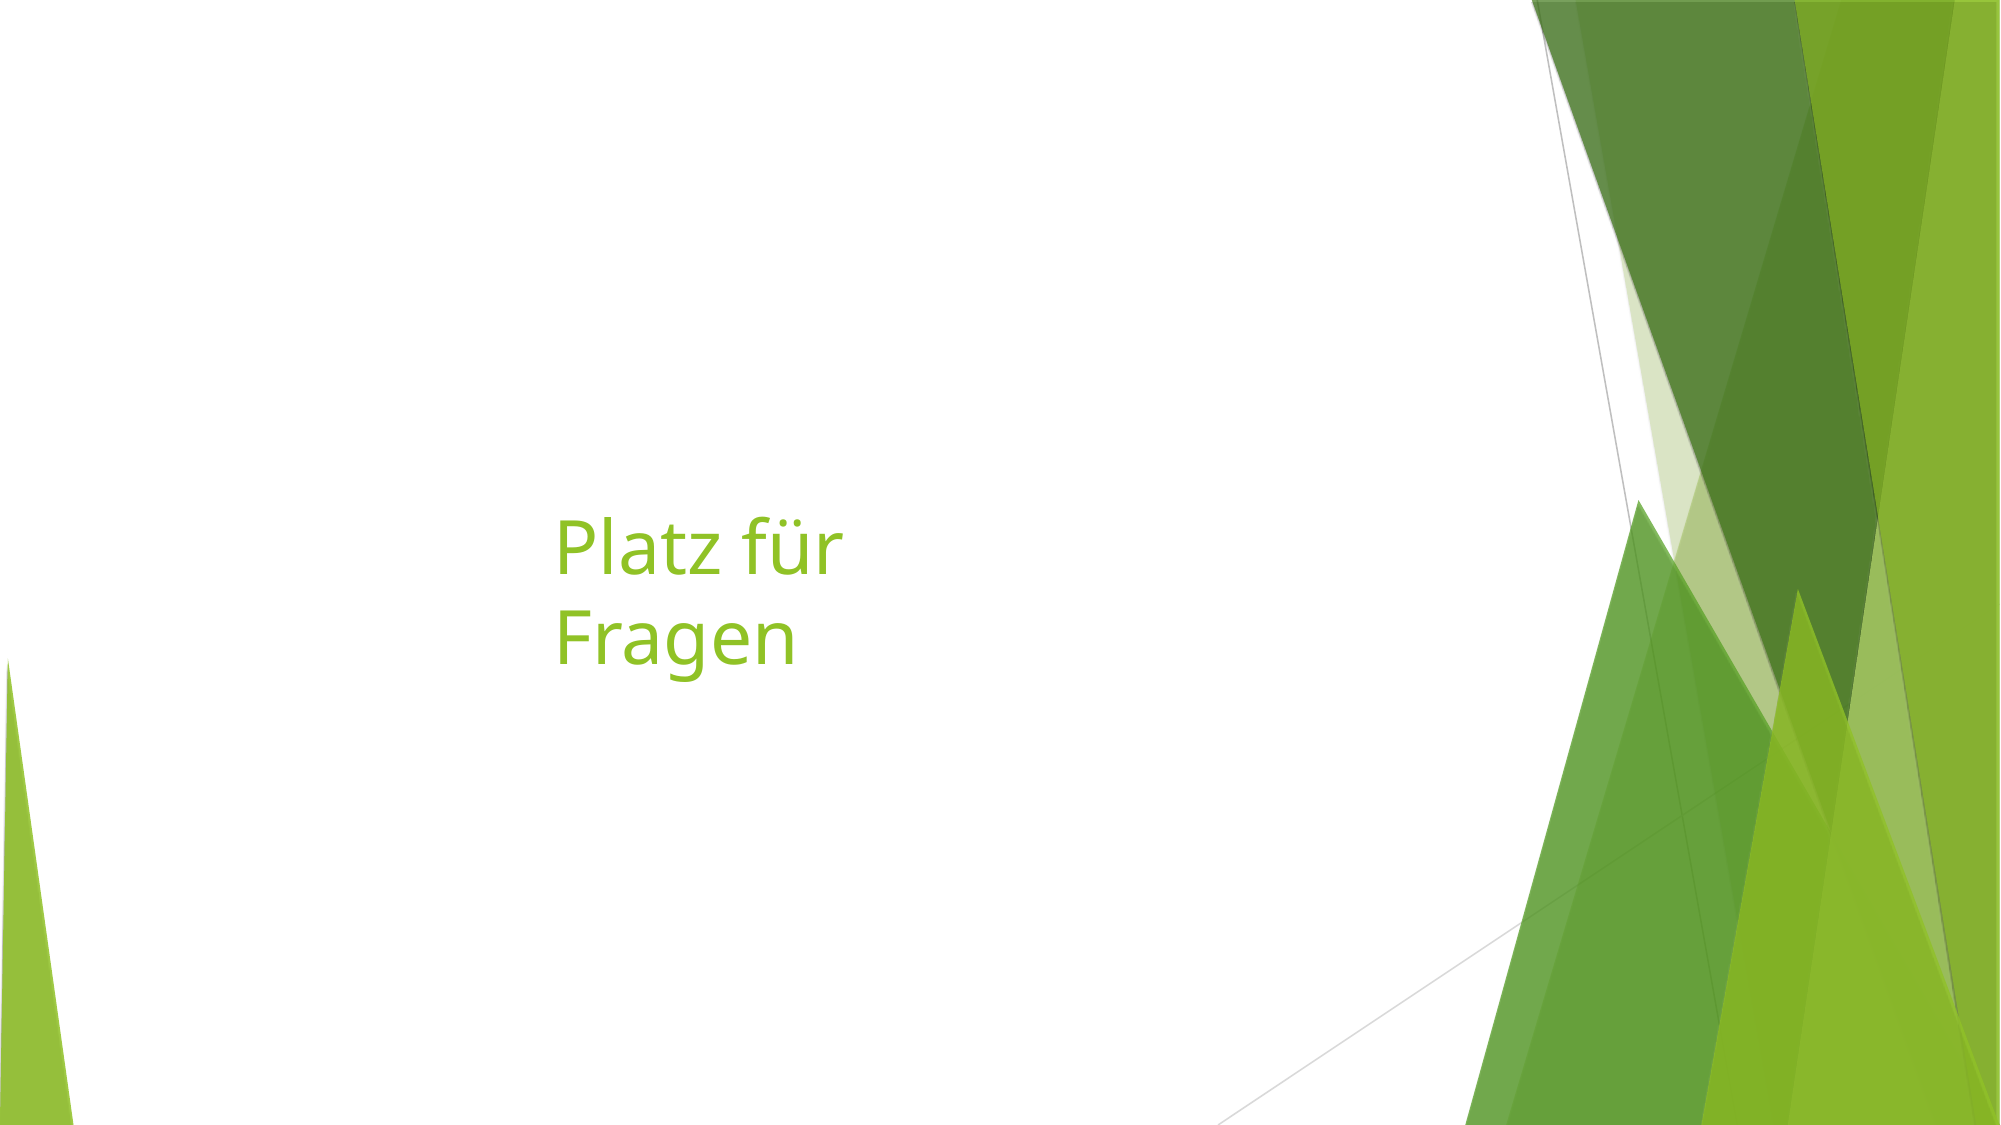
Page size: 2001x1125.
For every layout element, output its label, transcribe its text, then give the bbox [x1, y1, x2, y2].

title Platz für Fragen [538, 492, 1111, 709]
